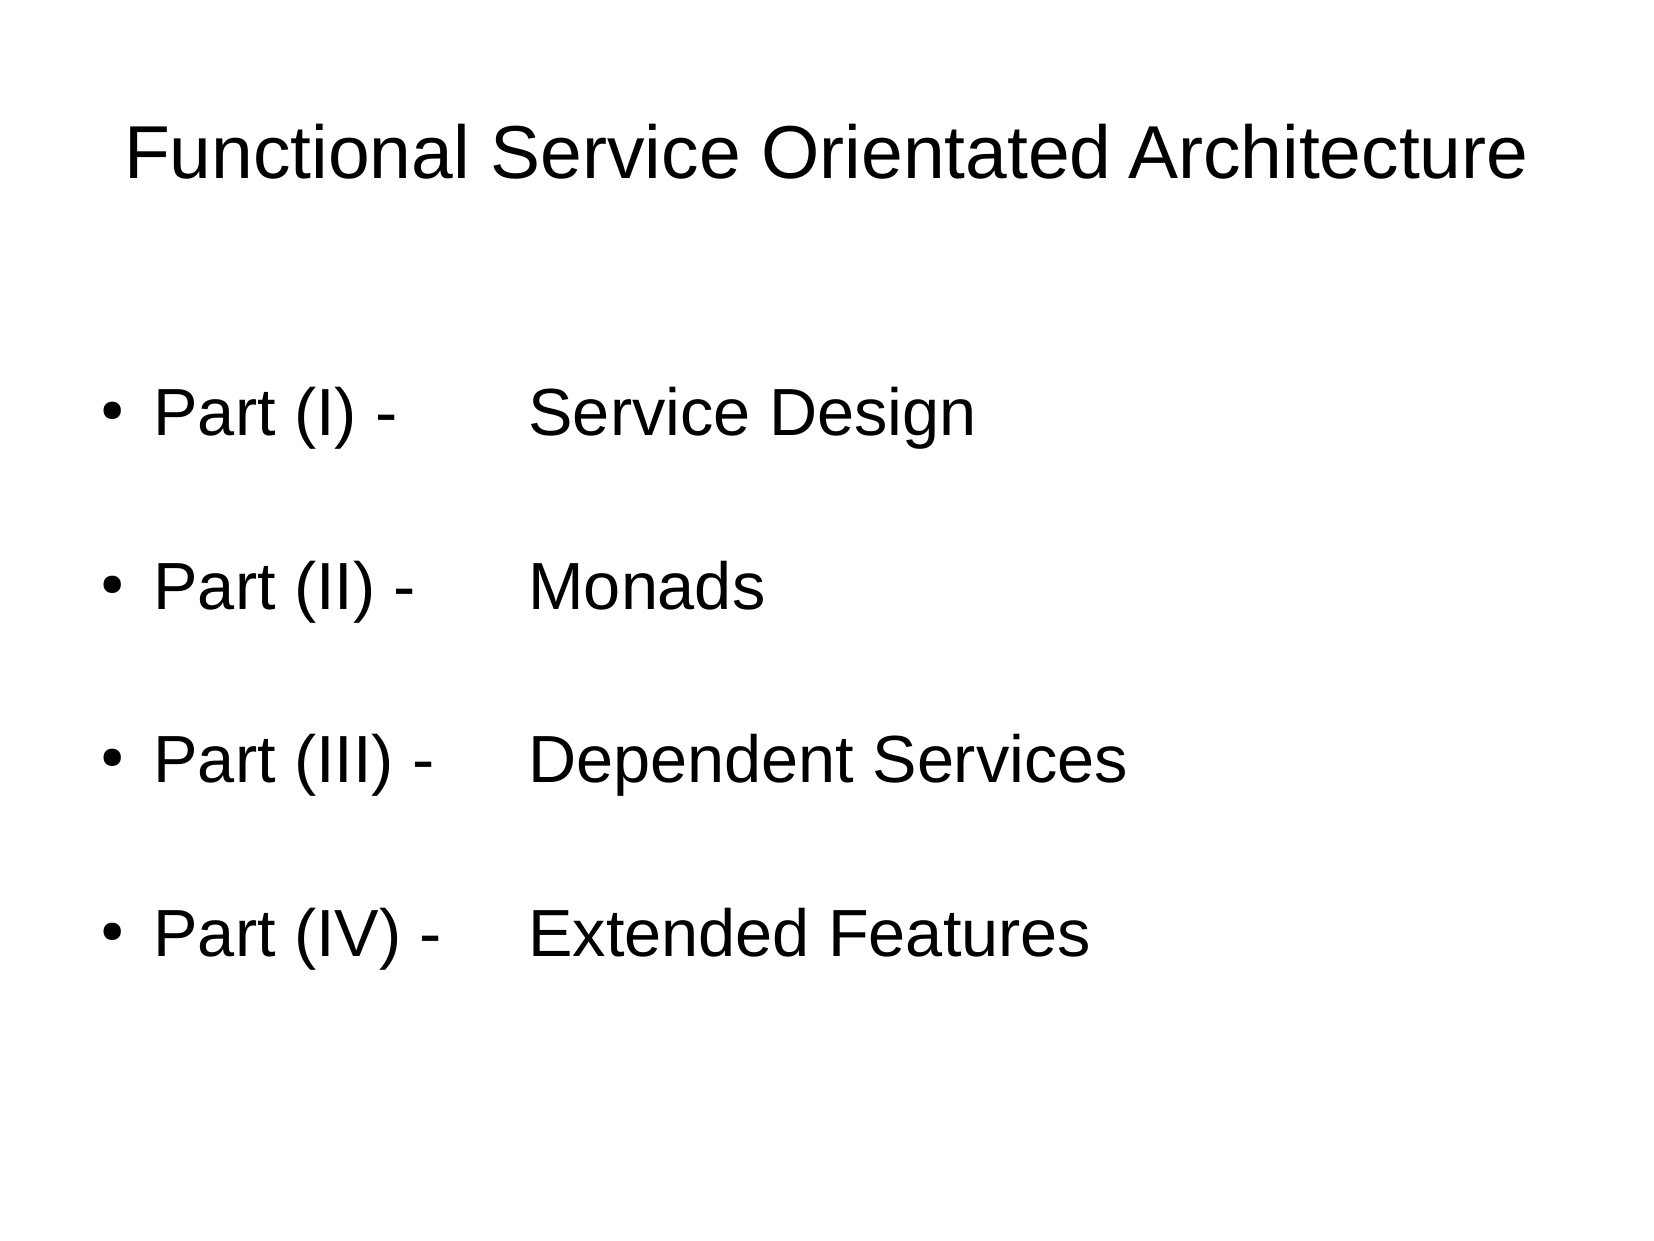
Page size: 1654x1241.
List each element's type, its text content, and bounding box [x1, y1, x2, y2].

list Part (I) - Service Design Part (II) - Monads Part (III) - Dependent Services Part (IV) - Extended Features [82, 375, 1571, 1095]
title Functional Service Orientated Architecture [82, 49, 1571, 257]
